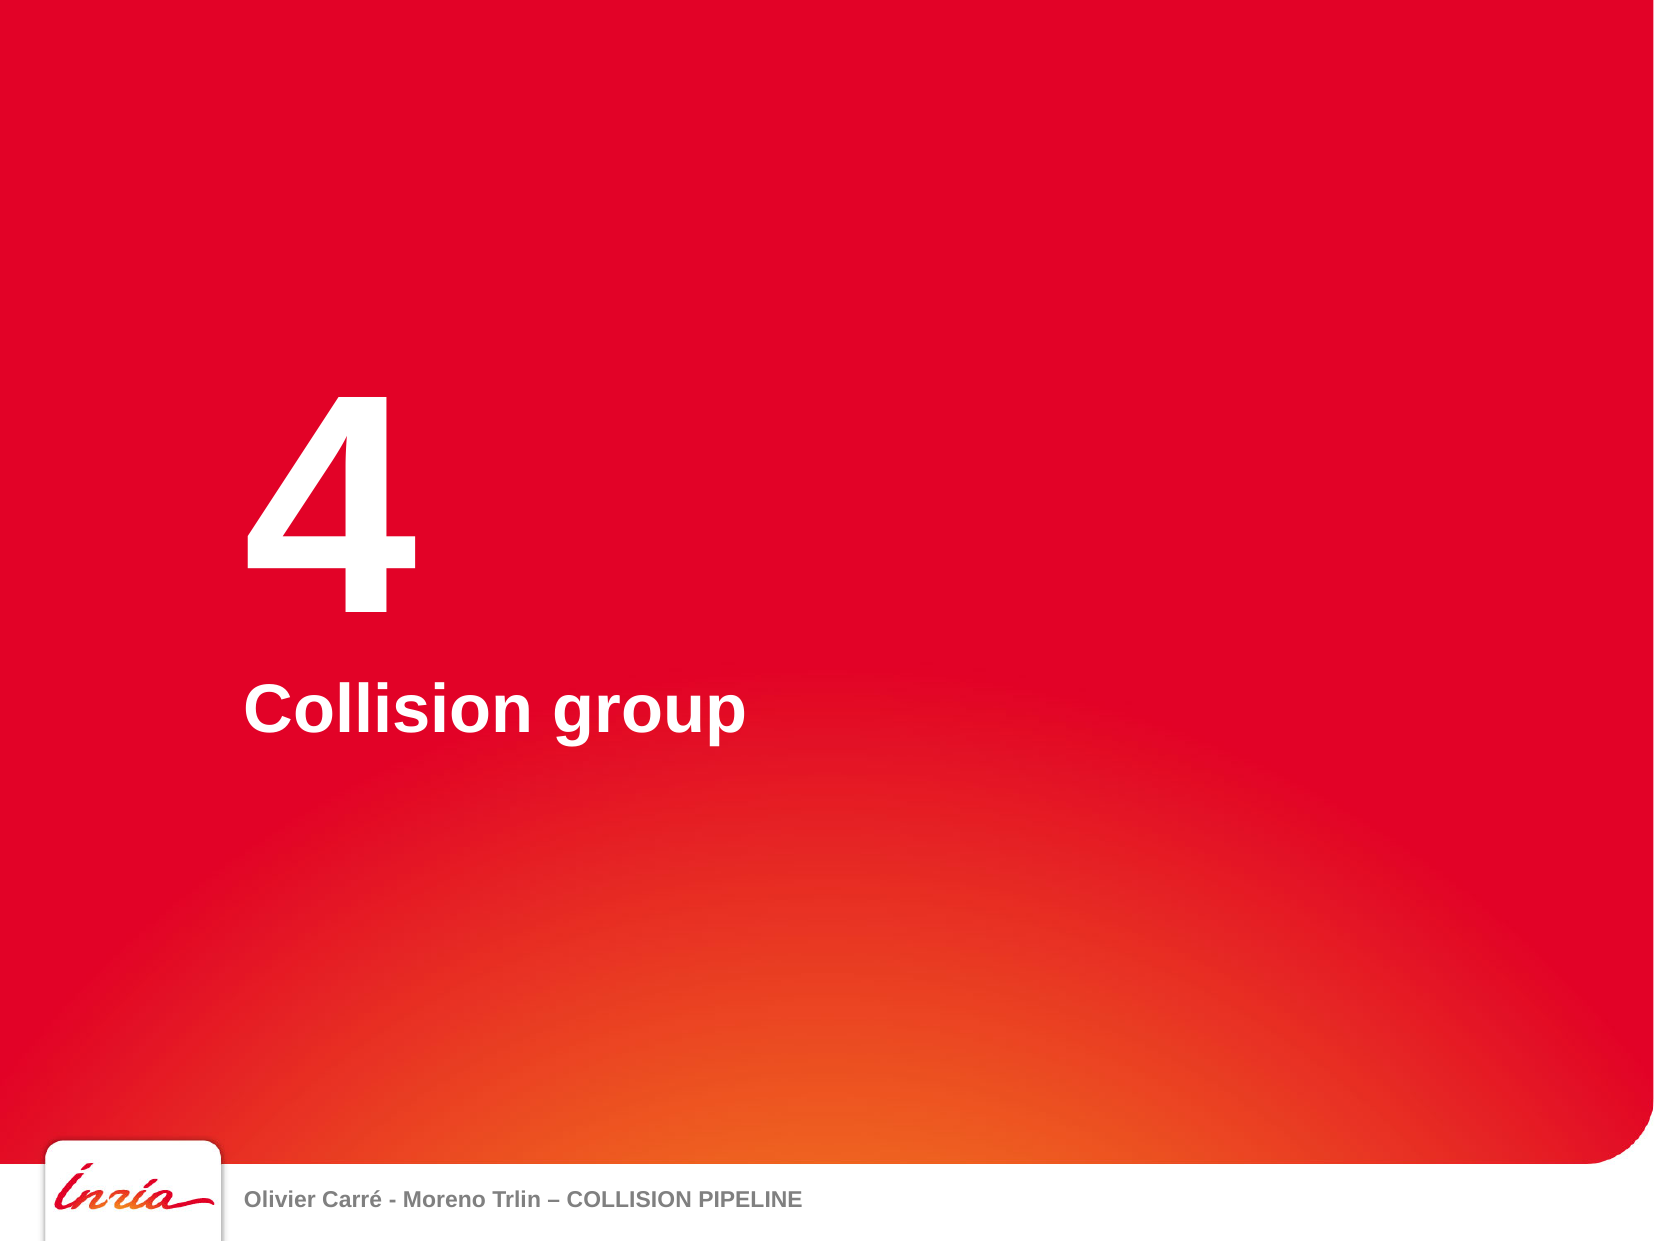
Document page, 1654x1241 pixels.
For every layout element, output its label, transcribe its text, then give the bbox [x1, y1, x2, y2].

picture [0, 0, 1654, 1241]
text_box 4 [243, 327, 827, 685]
title Collision group [243, 620, 1598, 747]
footer Olivier Carré - Moreno Trlin – COLLISION PIPELINE [243, 1173, 1188, 1223]
